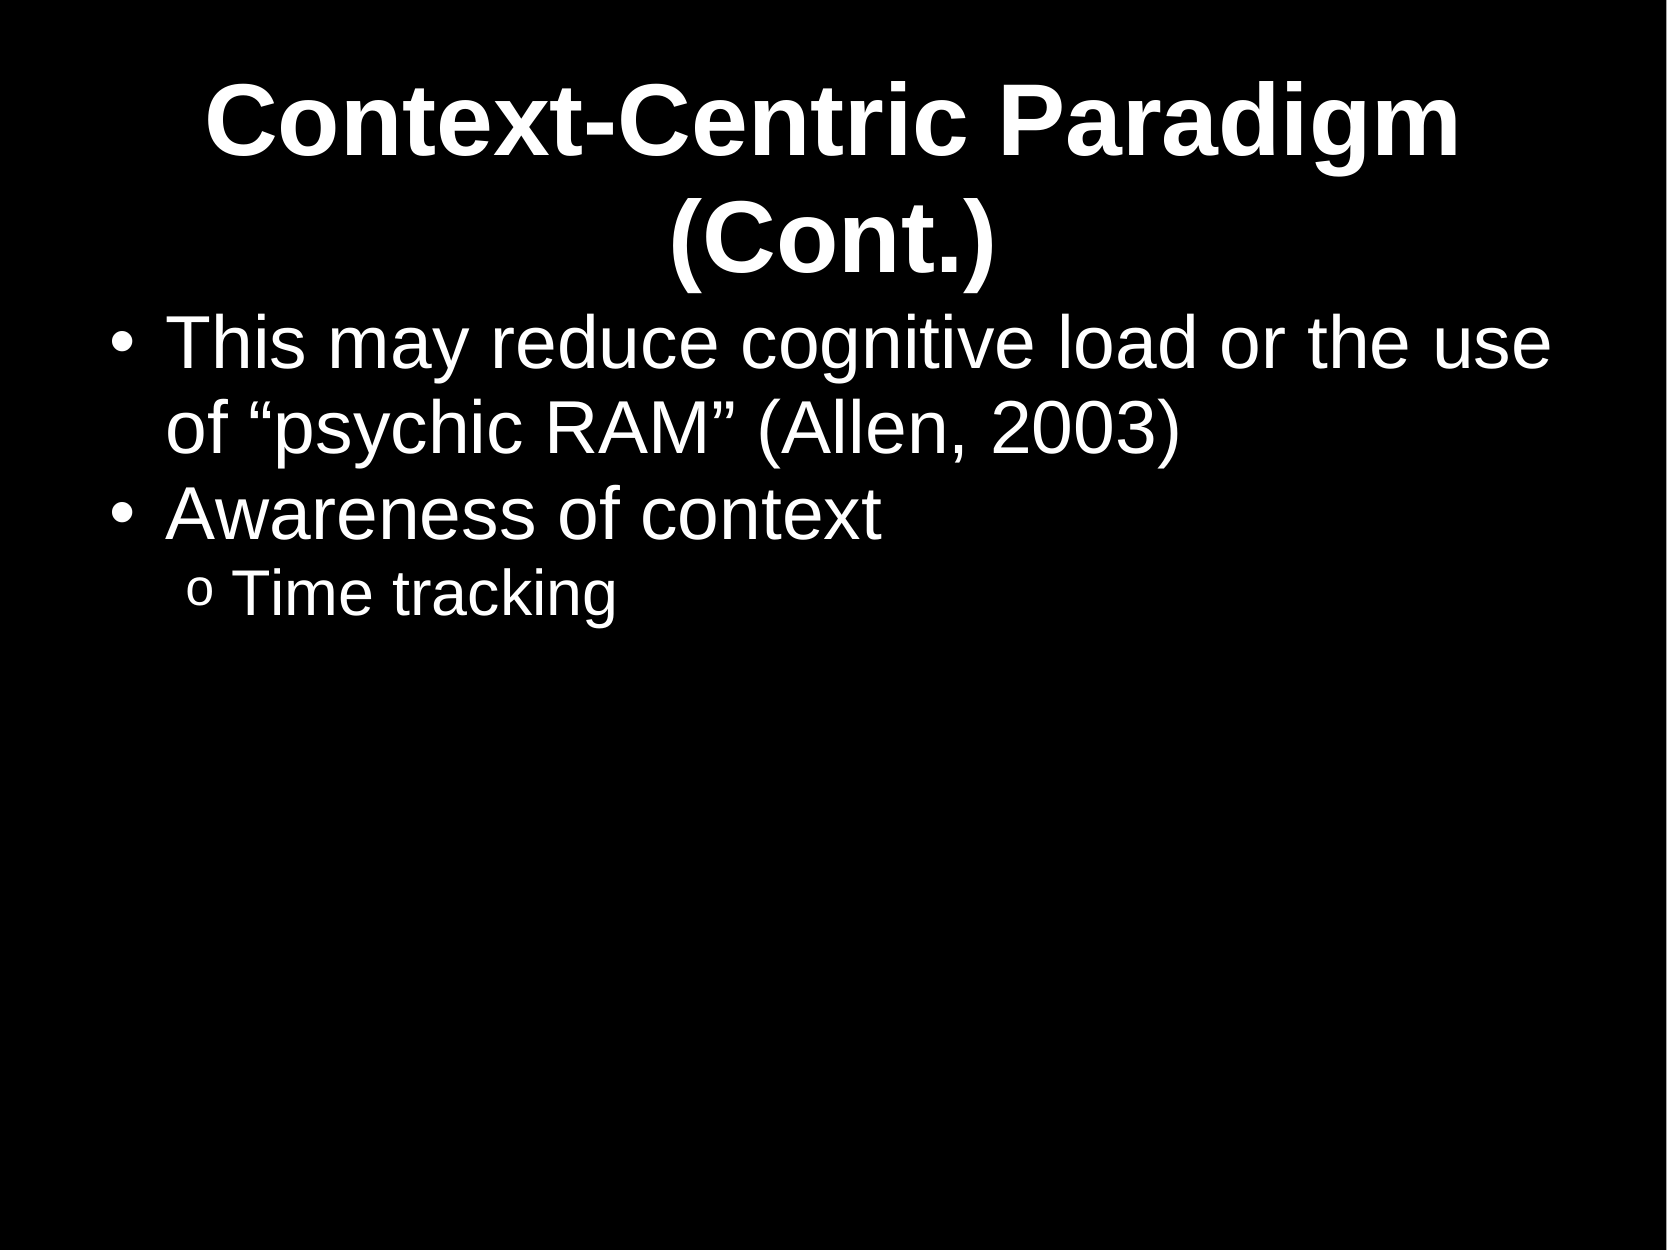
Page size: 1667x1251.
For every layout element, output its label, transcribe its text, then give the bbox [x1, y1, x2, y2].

text_box Context-Centric Paradigm (Cont.) [90, 62, 1577, 296]
text_box This may reduce cognitive load or the use of “psychic RAM” (Allen, 2003) Awareness of context Time tracking [90, 300, 1577, 631]
